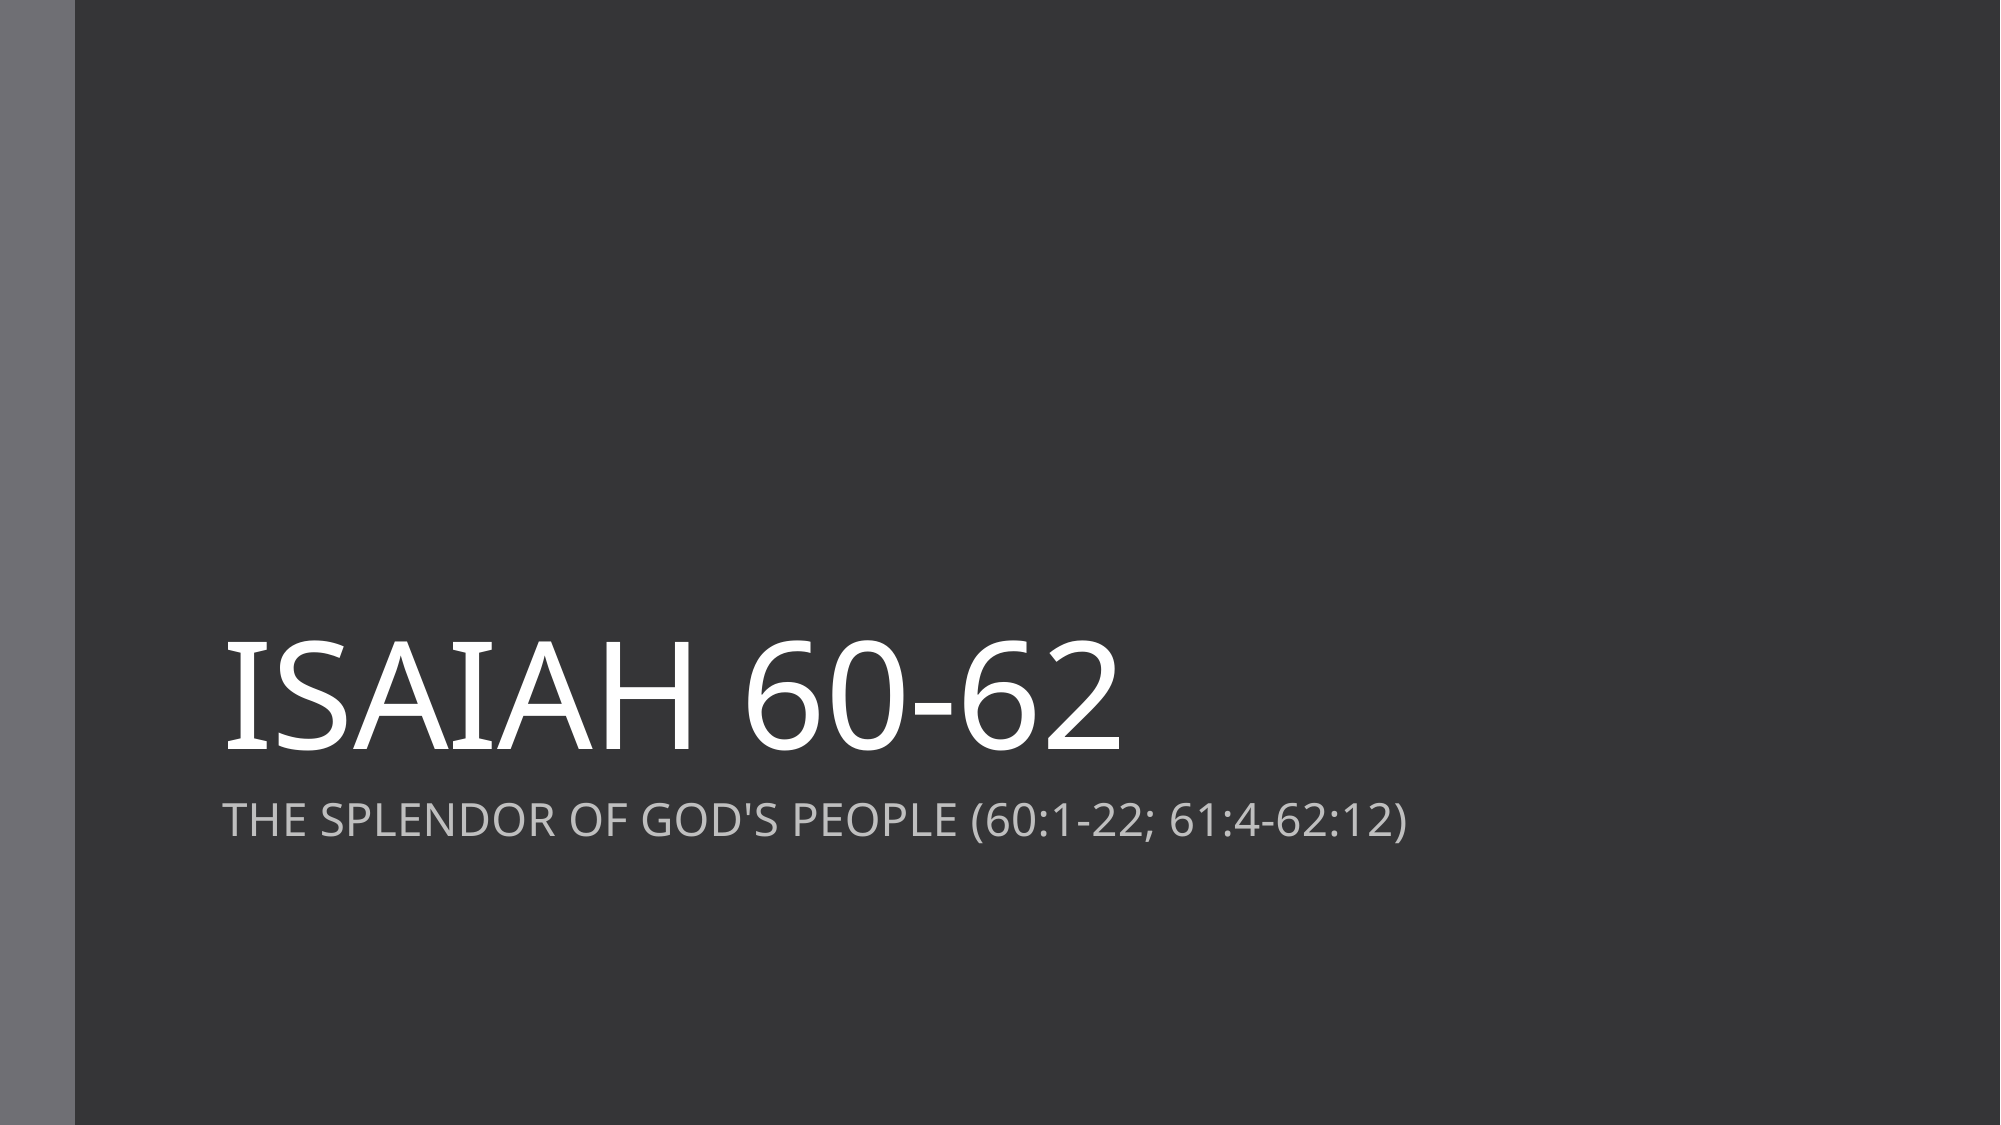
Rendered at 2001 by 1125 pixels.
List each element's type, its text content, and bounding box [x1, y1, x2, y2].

subtitle THE SPLENDOR OF GOD'S PEOPLE (60:1-22; 61:4-62:12) [206, 787, 1752, 1066]
title ISAIAH 60-62 [206, 124, 1752, 787]
